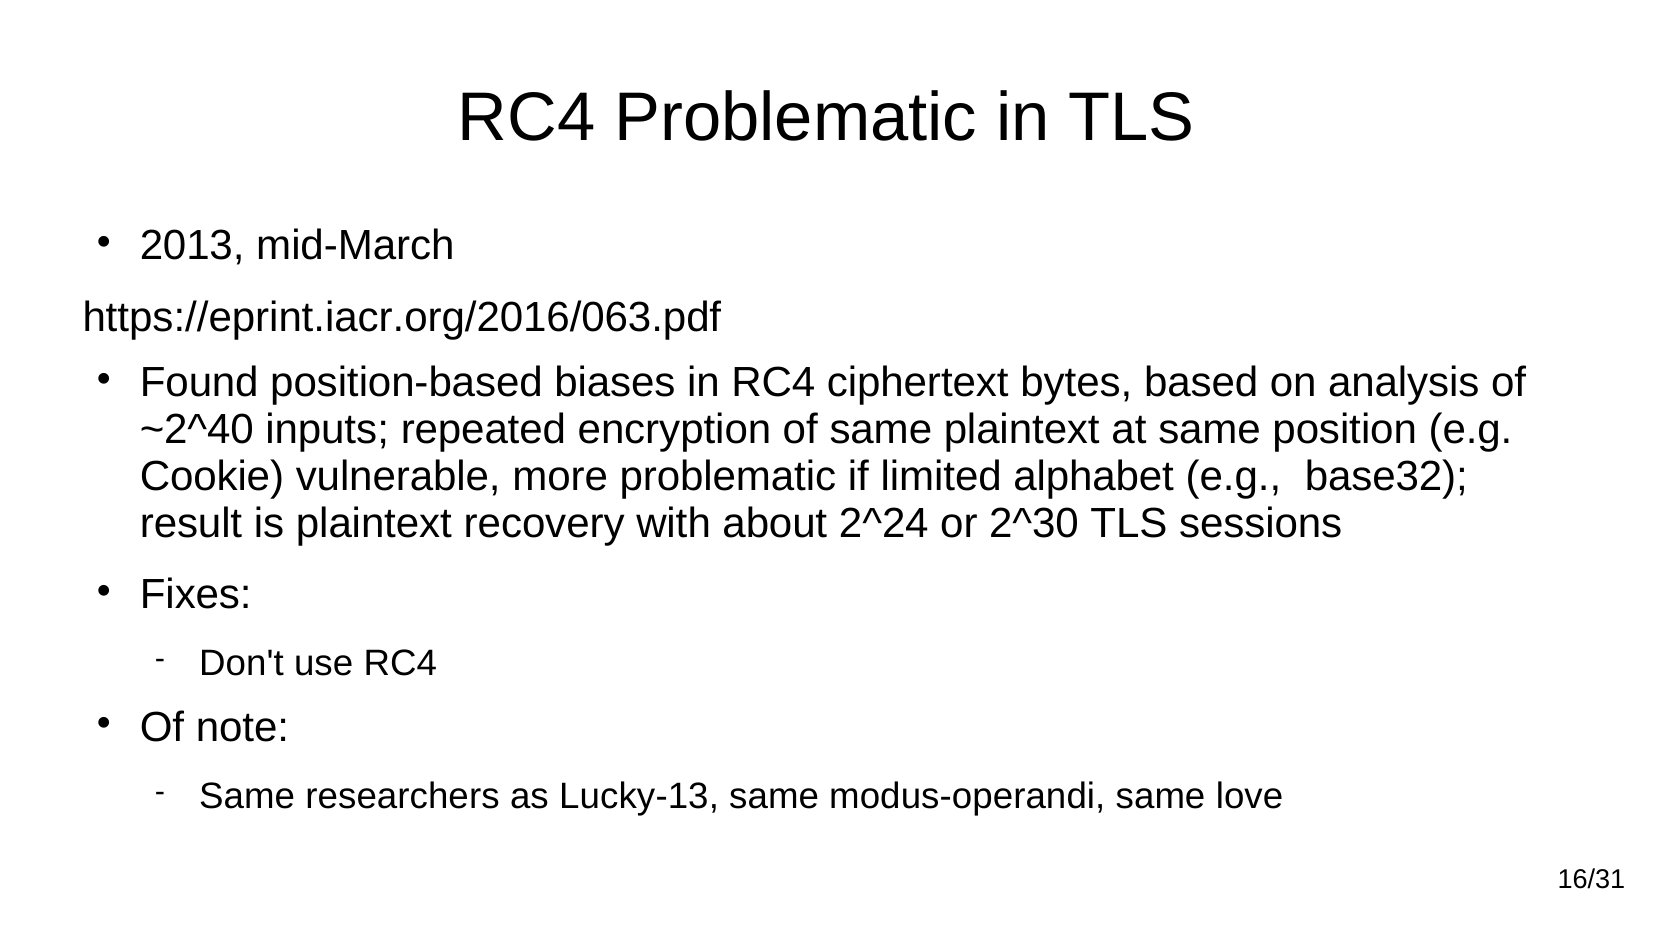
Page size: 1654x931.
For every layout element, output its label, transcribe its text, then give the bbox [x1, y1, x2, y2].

list 2013, mid-March https://eprint.iacr.org/2016/063.pdf Found position-based biases in RC4 ciphertext bytes, based on analysis of ~2^40 inputs; repeated encryption of same plaintext at same position (e.g. Cookie) vulnerable, more problematic if limited alphabet (e.g., base32); result is plaintext recovery with about 2^24 or 2^30 TLS sessions Fixes: Don't use RC4 Of note: Same researchers as Lucky-13, same modus-operandi, same love [82, 217, 1538, 864]
title RC4 Problematic in TLS [82, 37, 1571, 193]
